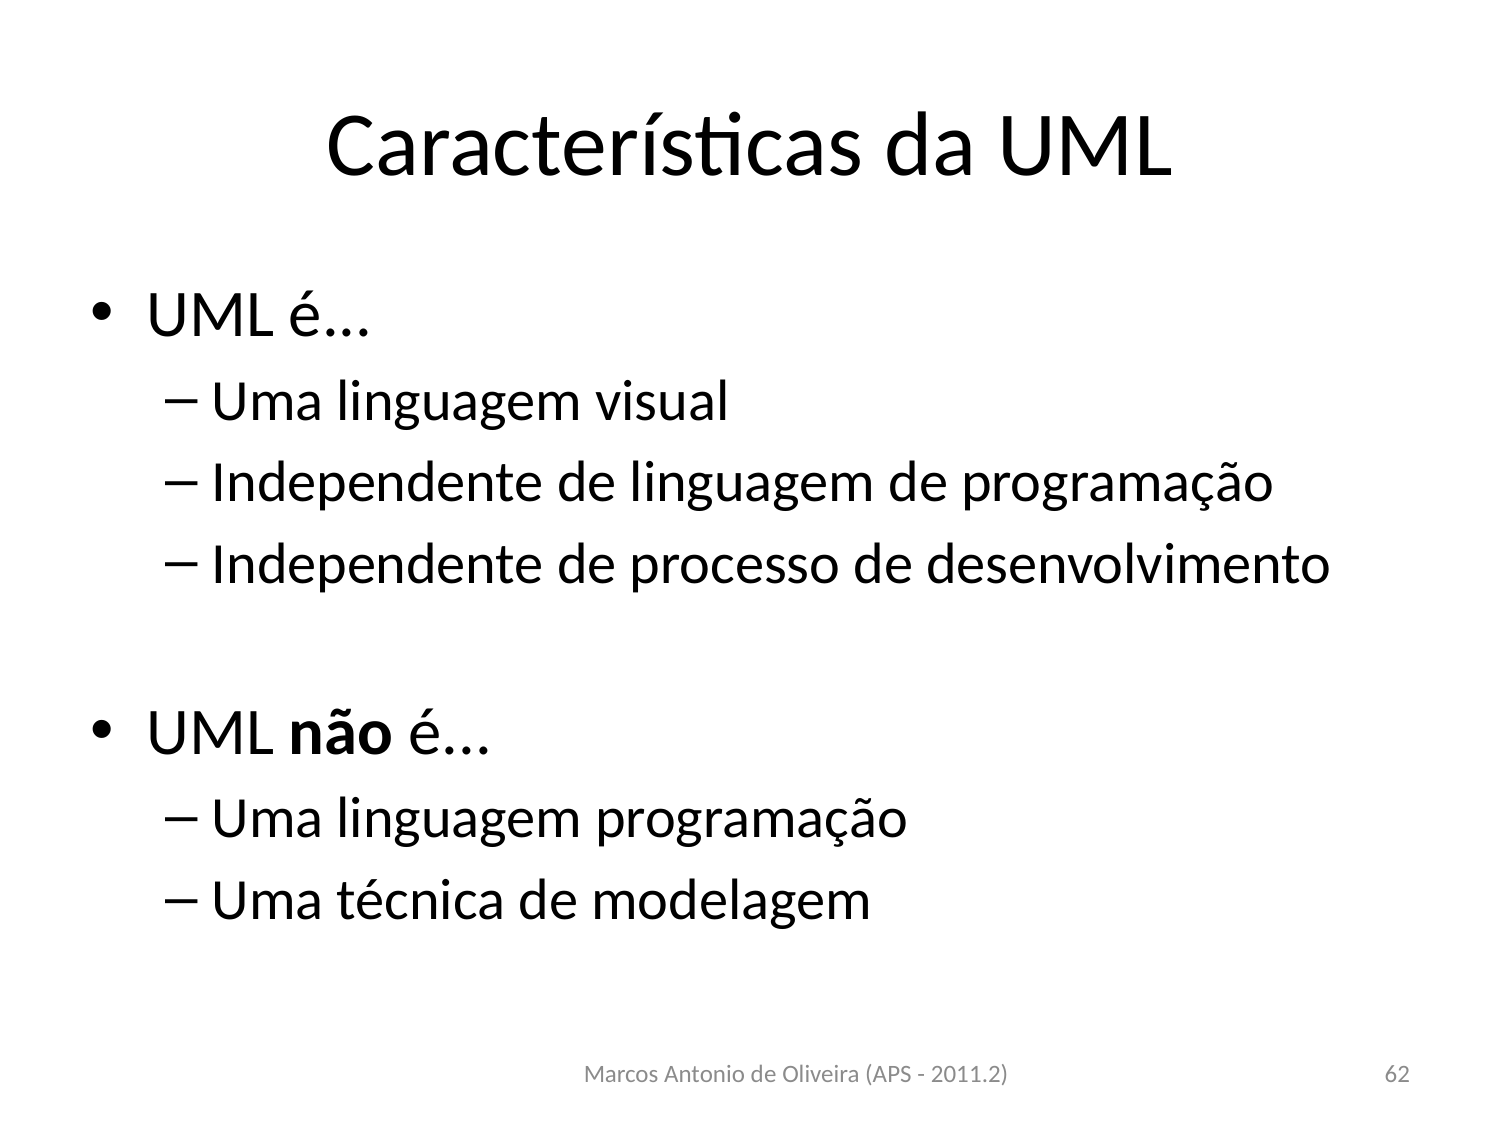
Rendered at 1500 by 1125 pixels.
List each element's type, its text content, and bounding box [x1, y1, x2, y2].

footer Marcos Antonio de Oliveira (APS - 2011.2) [512, 1042, 1081, 1103]
title Características da UML [75, 45, 1425, 233]
slide_number <número> [1081, 1042, 1425, 1103]
list UML é... Uma linguagem visual Independente de linguagem de programação Independente de processo de desenvolvimento UML não é... Uma linguagem programação Uma técnica de modelagem [75, 262, 1425, 1005]
